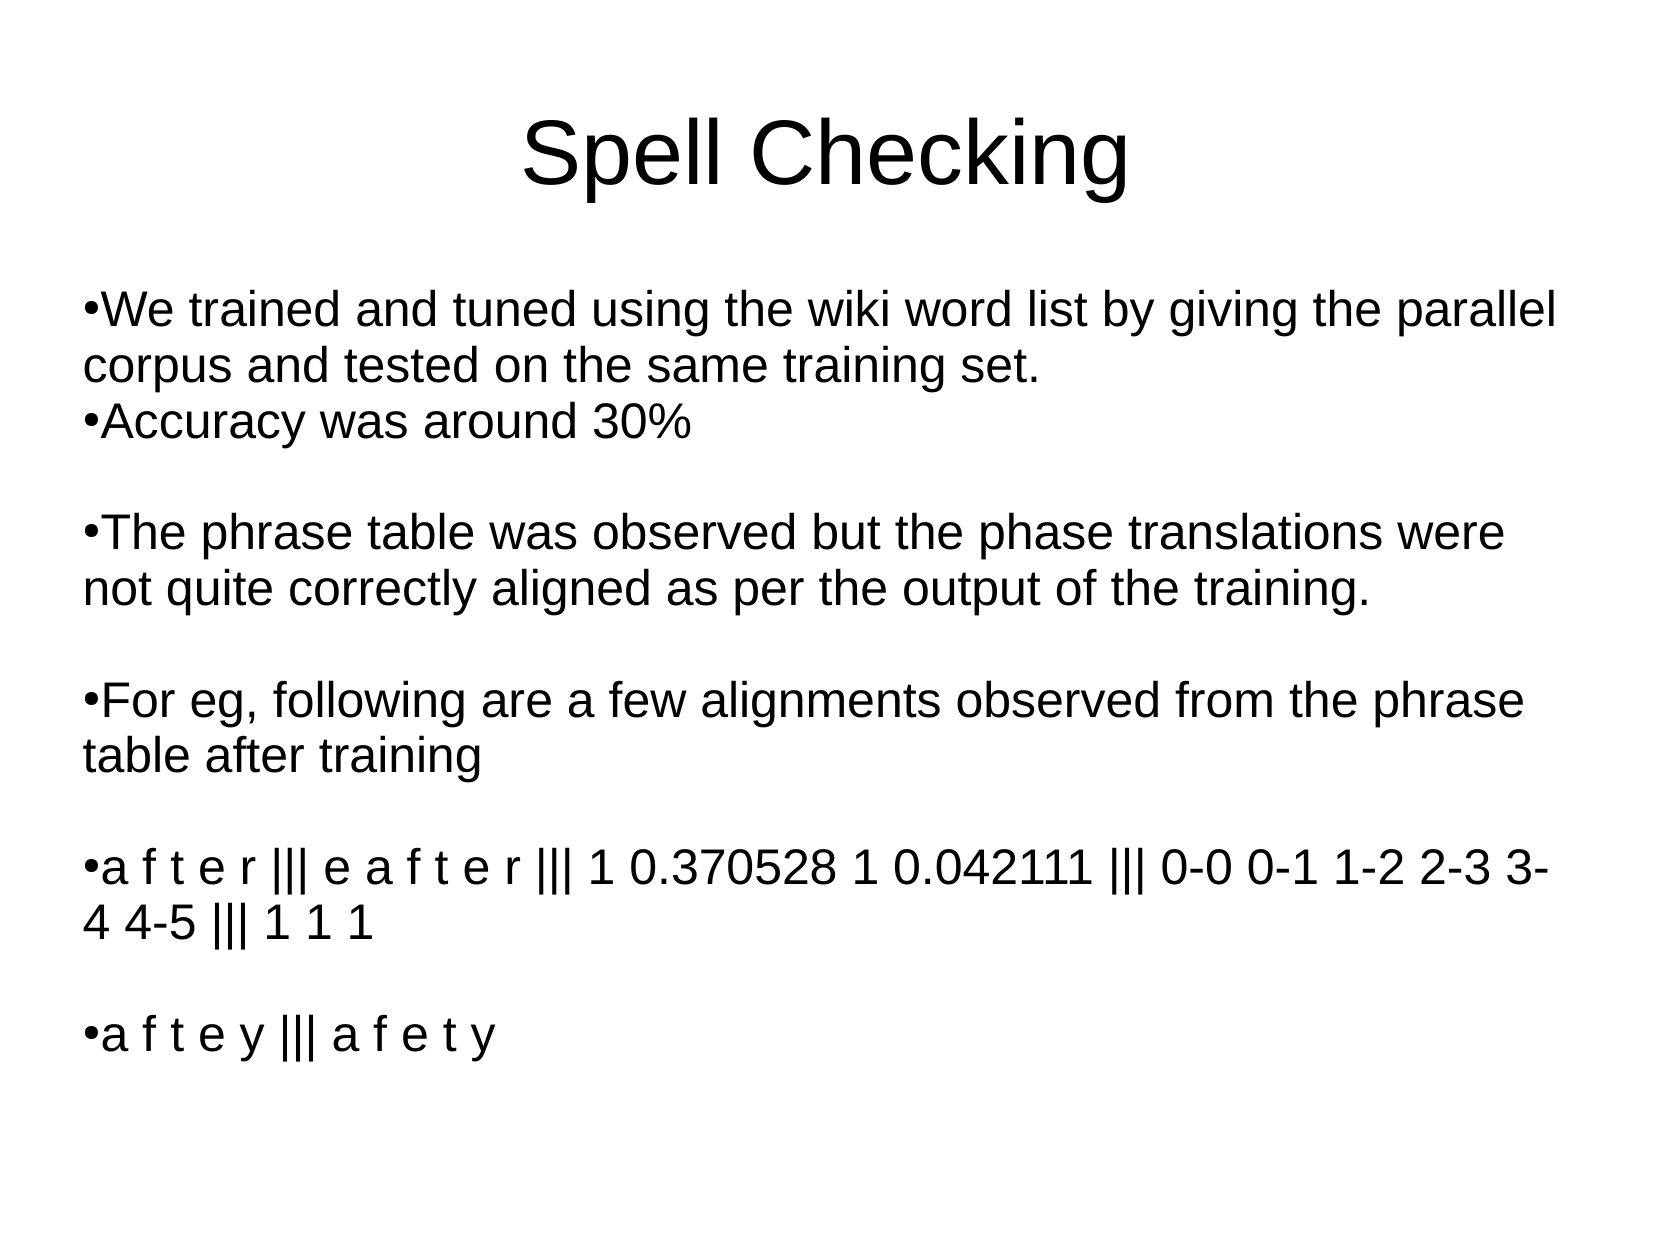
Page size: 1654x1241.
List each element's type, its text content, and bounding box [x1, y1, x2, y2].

title Spell Checking [82, 56, 1571, 250]
subtitle We trained and tuned using the wiki word list by giving the parallel corpus and tested on the same training set. Accuracy was around 30% The phrase table was observed but the phase translations were not quite correctly aligned as per the output of the training. For eg, following are a few alignments observed from the phrase table after training a f t e r ||| e a f t e r ||| 1 0.370528 1 0.042111 ||| 0-0 0-1 1-2 2-3 3-4 4-5 ||| 1 1 1 a f t e y ||| a f e t y [82, 281, 1571, 1118]
